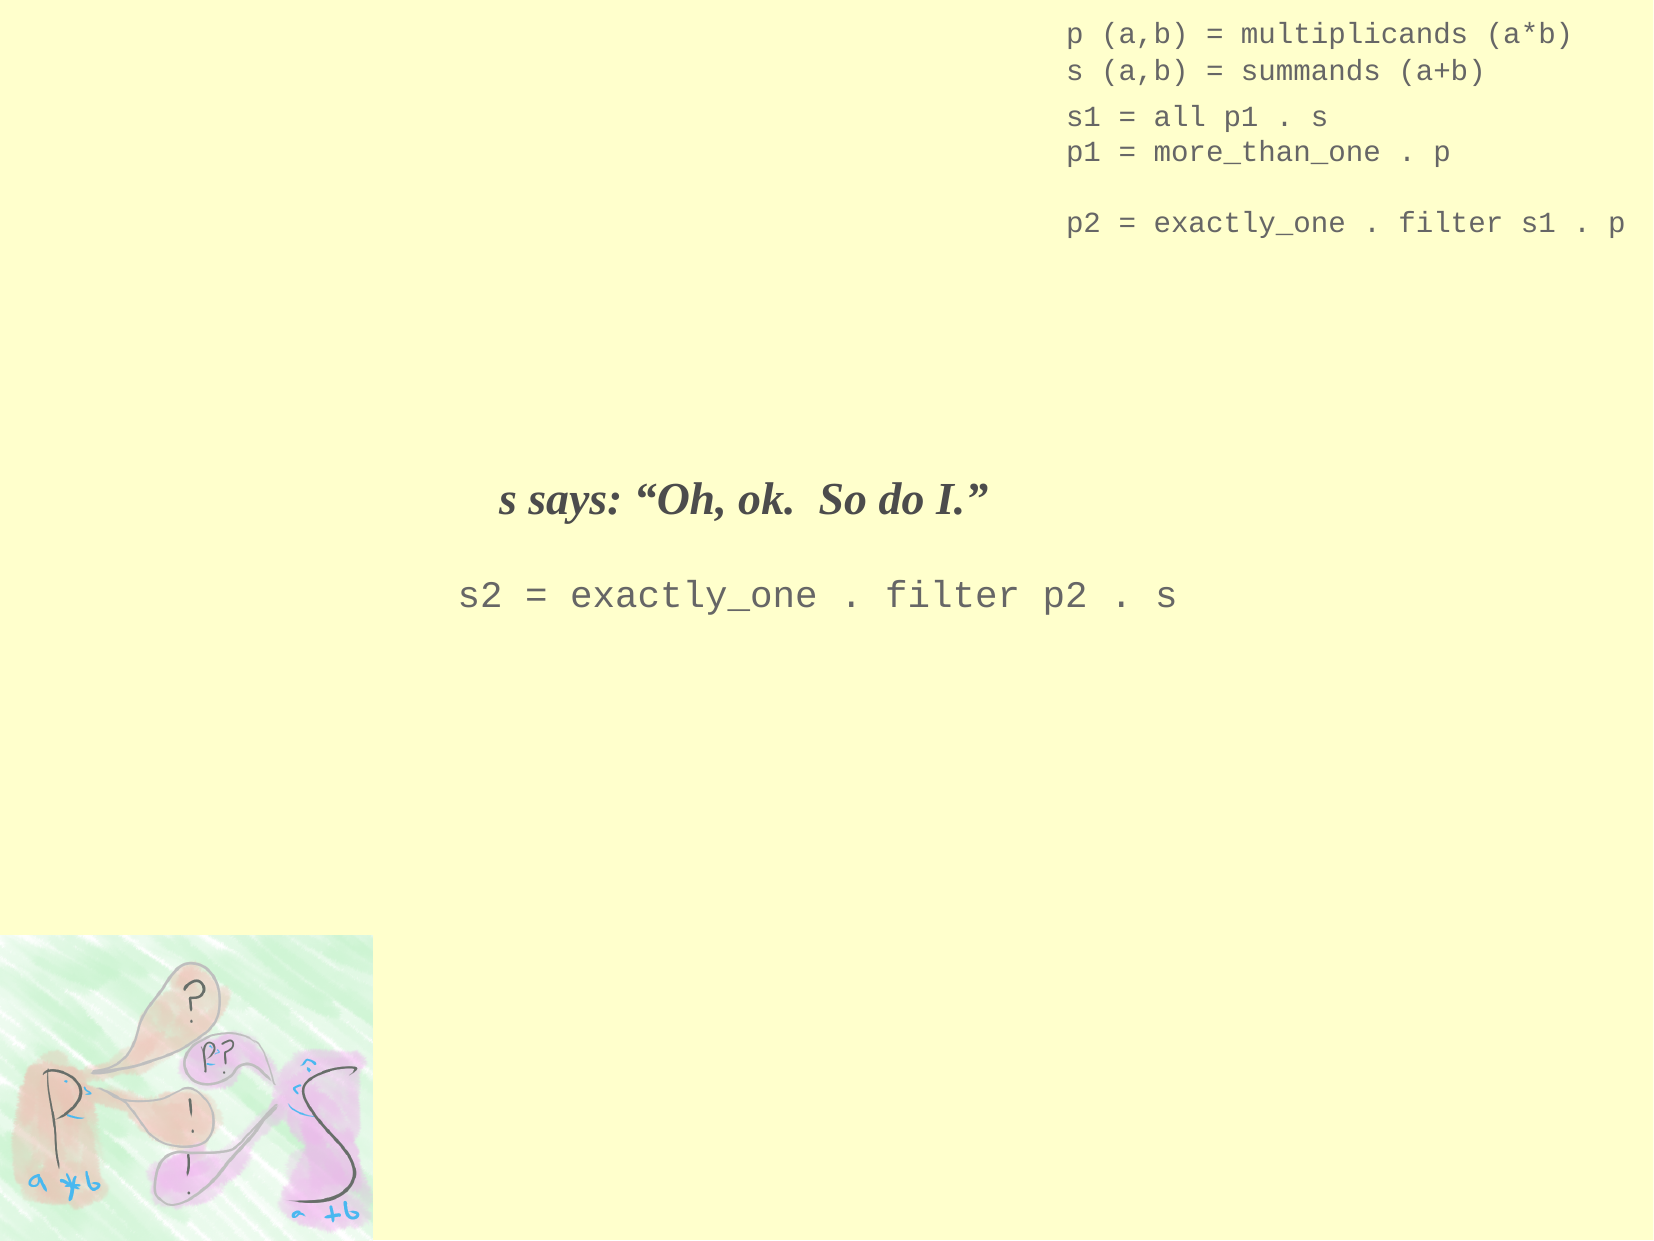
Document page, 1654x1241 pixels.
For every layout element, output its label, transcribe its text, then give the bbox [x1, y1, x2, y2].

text_box s1 = all p1 . s [1051, 97, 1344, 143]
picture [0, 935, 373, 1241]
text_box p (a,b) = multiplicands (a*b) [1051, 12, 1589, 60]
text_box s2 = exactly_one . filter p2 . s [442, 568, 1193, 627]
text_box s says: “Oh, ok. So do I.” [484, 466, 1004, 532]
text_box s (a,b) = summands (a+b) [1051, 60, 1501, 97]
text_box p2 = exactly_one . filter s1 . p [1051, 200, 1641, 249]
text_box p1 = more_than_one . p [1051, 129, 1466, 178]
